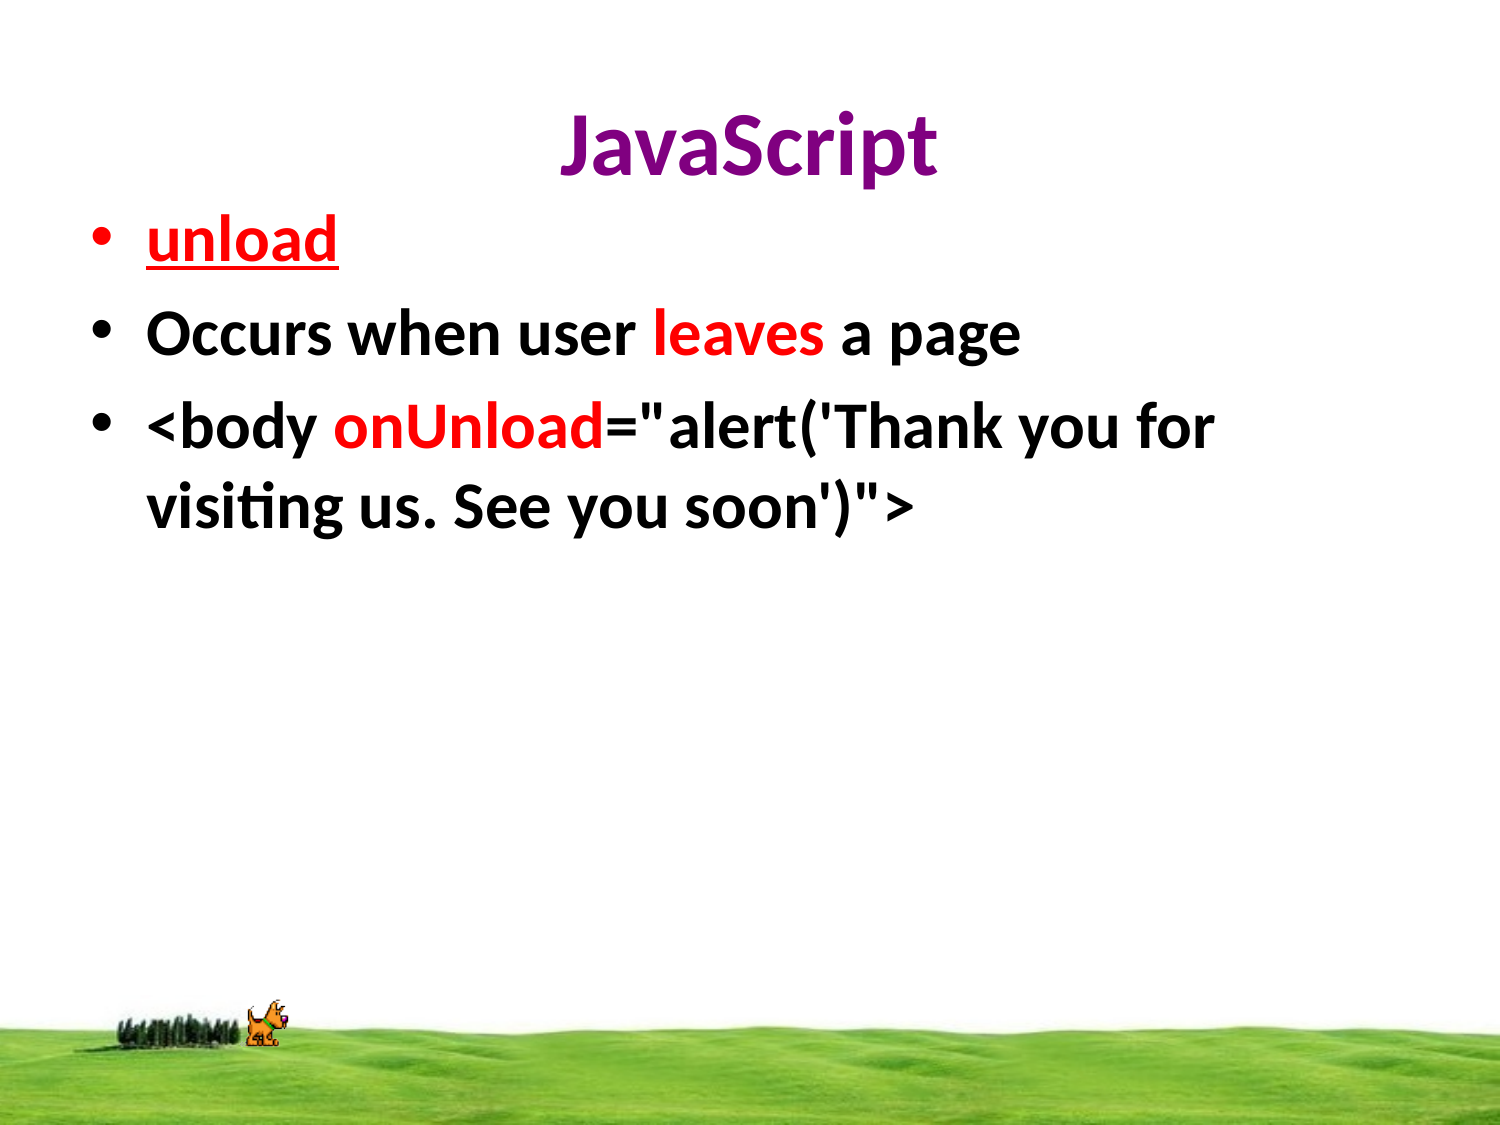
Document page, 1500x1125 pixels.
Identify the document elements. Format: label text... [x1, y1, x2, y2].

picture [0, 995, 1500, 1125]
list unload Occurs when user leaves a page <body onUnload="alert('Thank you for visiting us. See you soon')"> [75, 187, 1338, 975]
title JavaScript [75, 45, 1425, 233]
